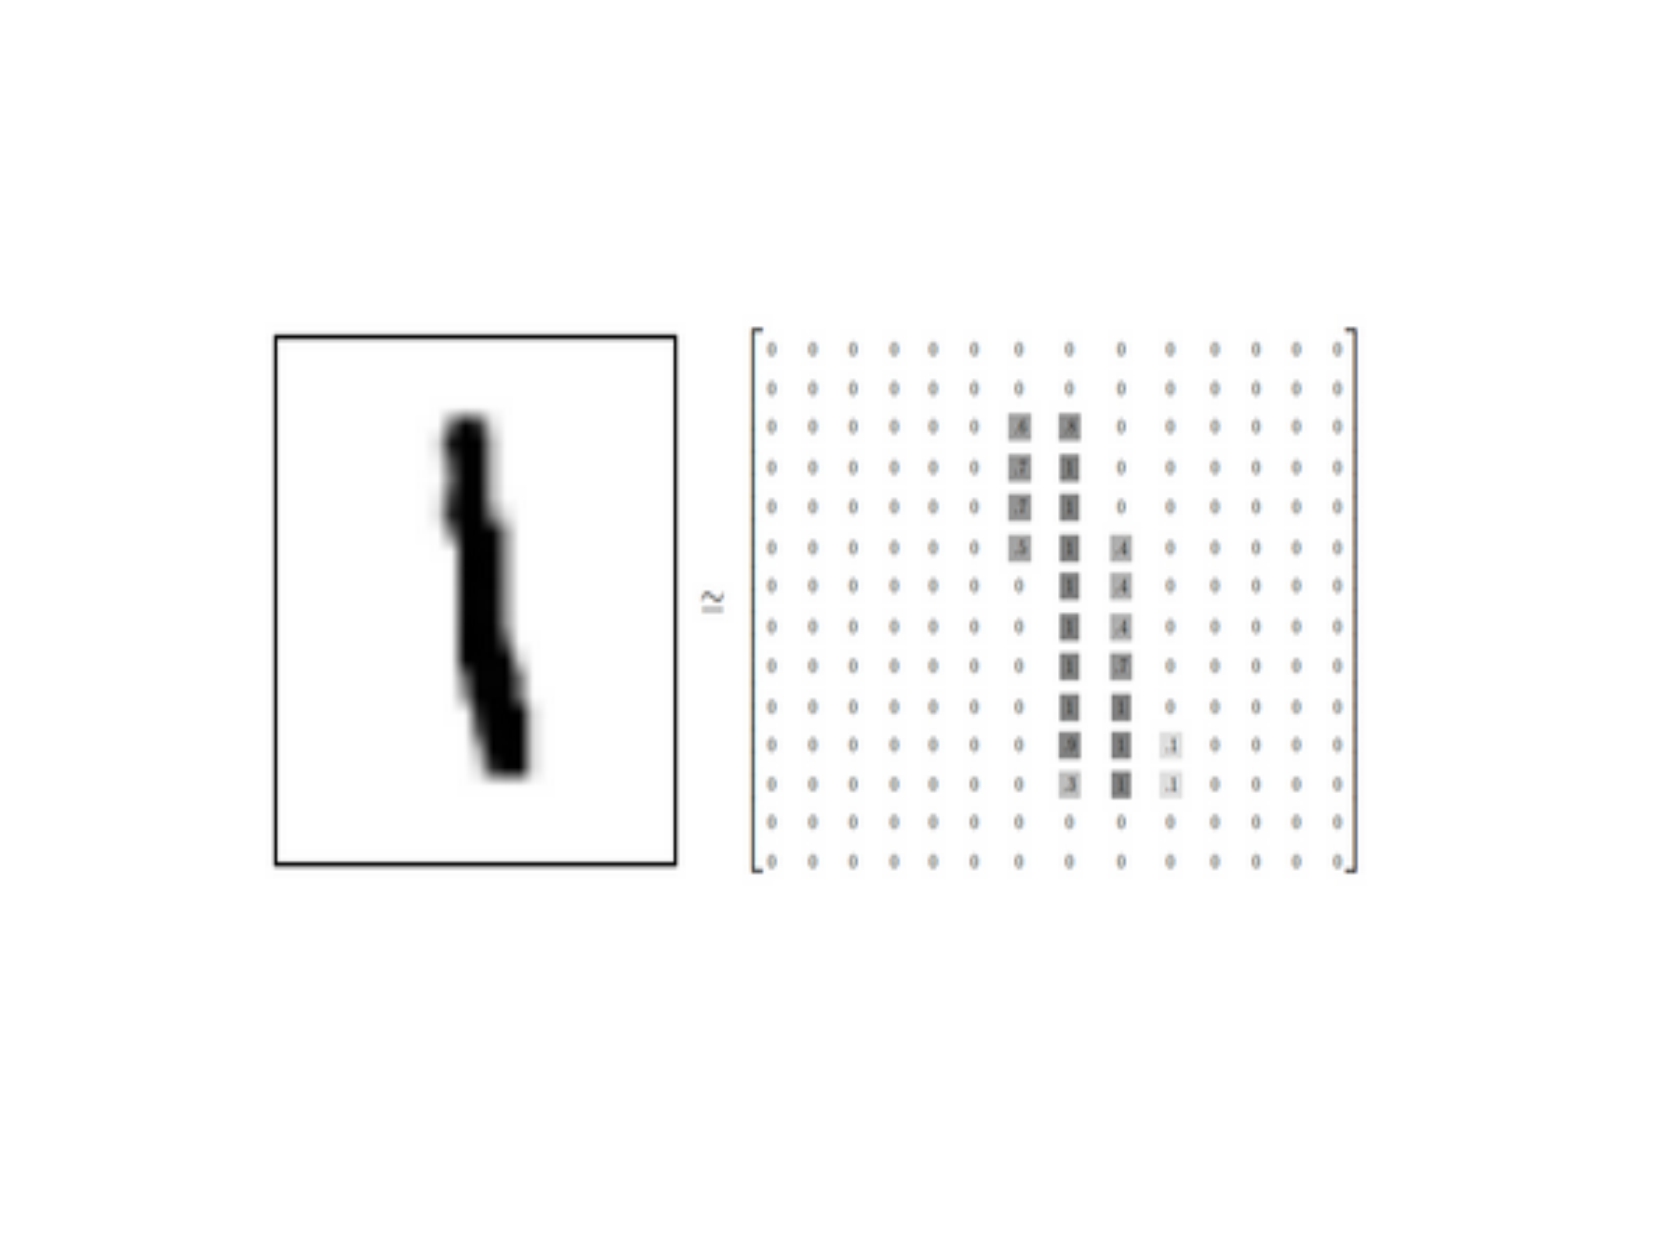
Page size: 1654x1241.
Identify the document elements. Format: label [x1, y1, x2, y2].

picture [200, 236, 1406, 934]
